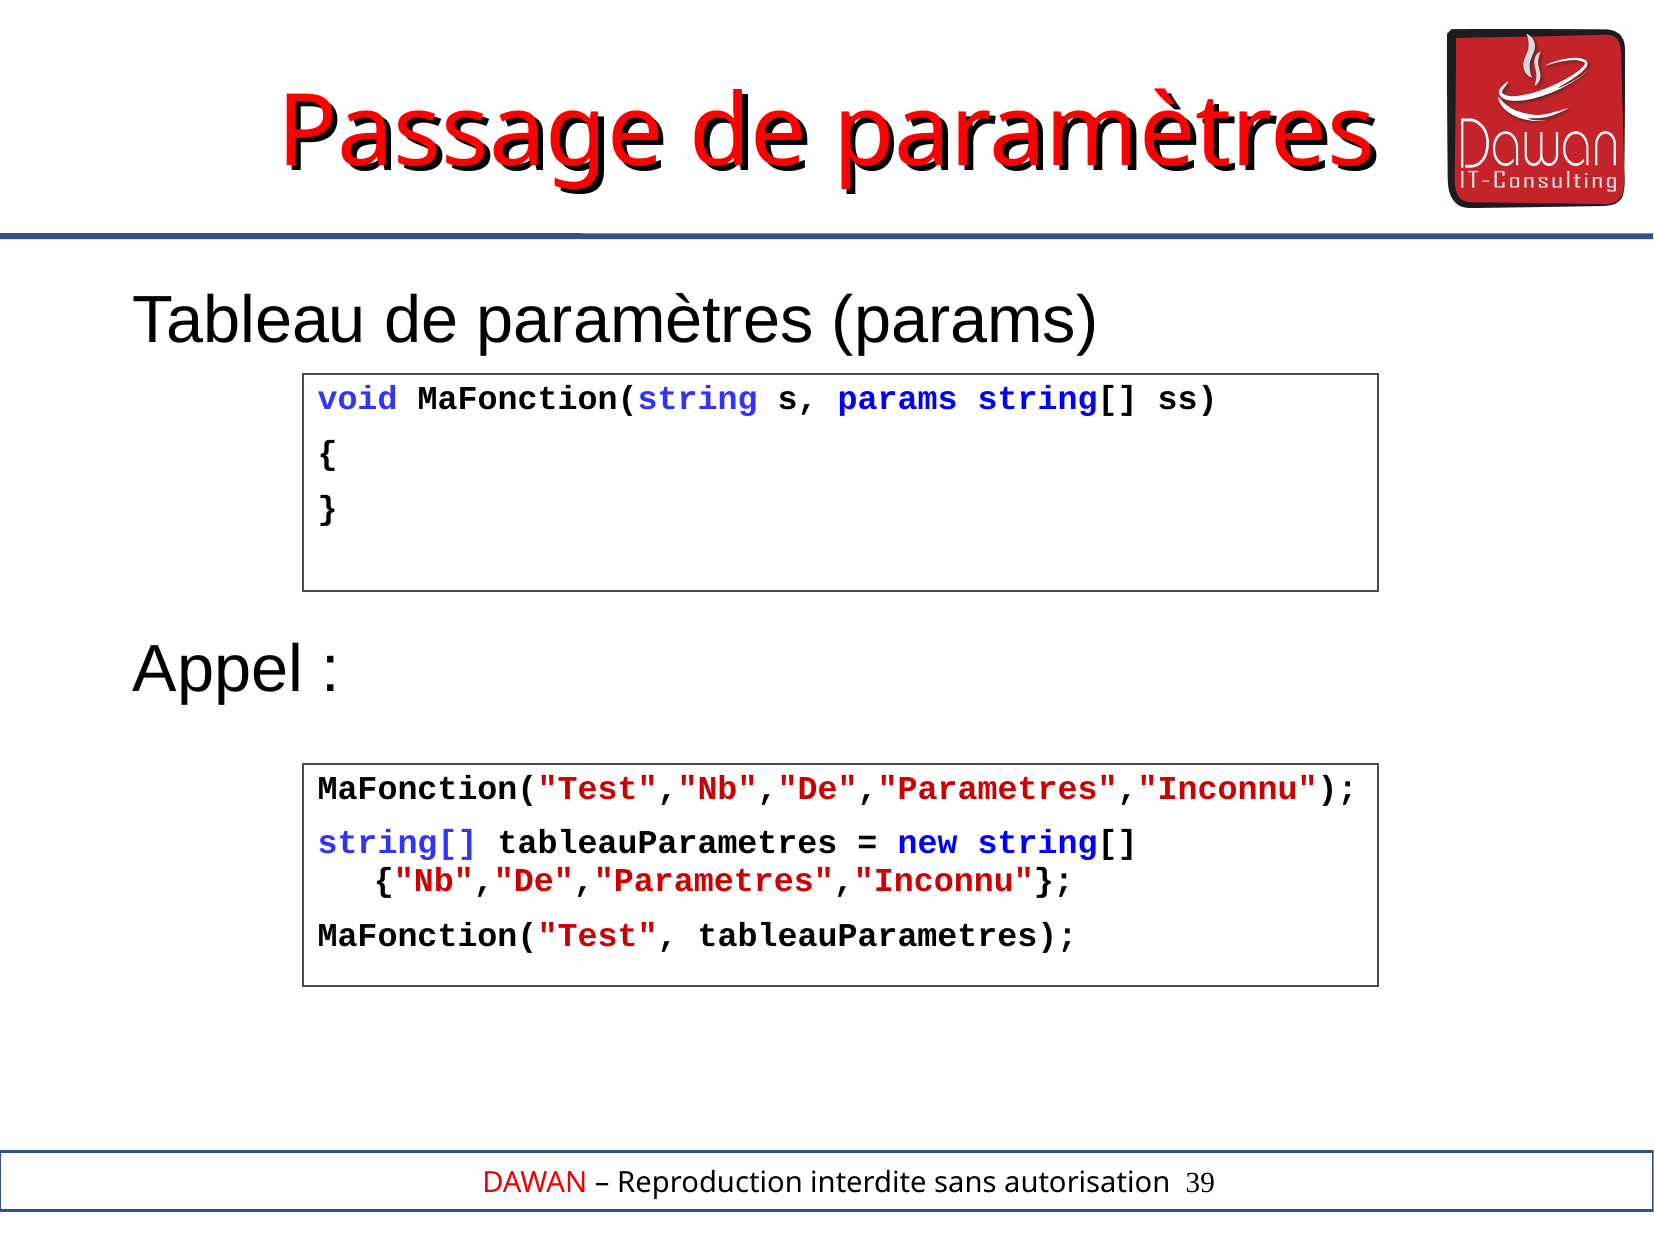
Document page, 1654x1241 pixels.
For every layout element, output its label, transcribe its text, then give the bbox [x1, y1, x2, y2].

text_box Tableau de paramètres (params) Appel : [118, 275, 1536, 917]
text_box MaFonction("Test","Nb","De","Parametres","Inconnu"); string[] tableauParametres = new string[]{"Nb","De","Parametres","Inconnu"}; MaFonction("Test", tableauParametres); [302, 763, 1378, 987]
text_box Passage de paramètres [88, 50, 1565, 182]
text_box [1185, 1163, 1565, 1228]
text_box void MaFonction(string s, params string[] ss) { } [302, 373, 1378, 591]
